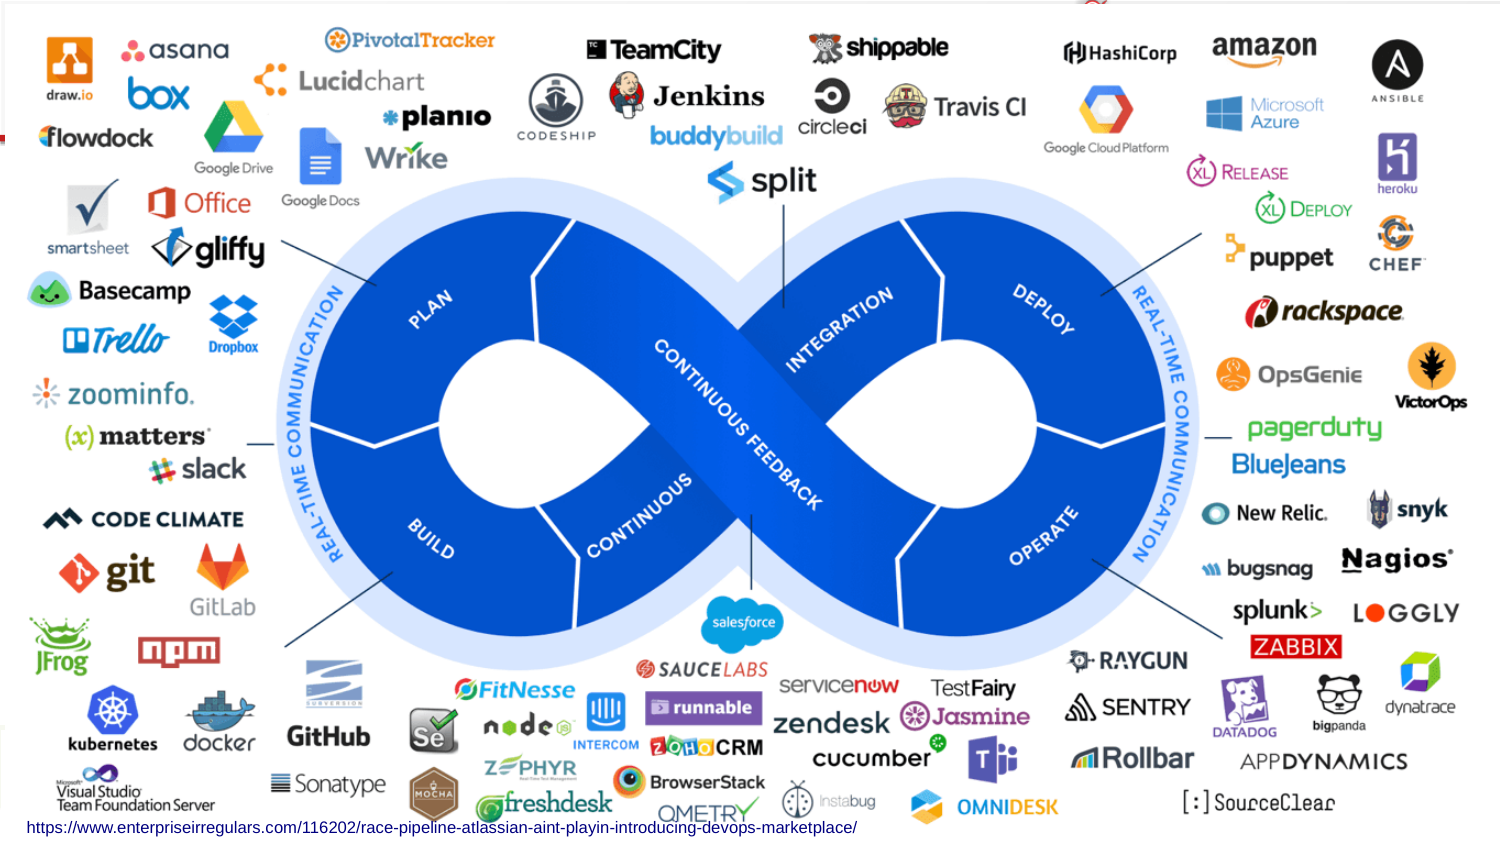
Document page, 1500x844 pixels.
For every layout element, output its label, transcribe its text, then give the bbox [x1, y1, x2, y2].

text_box https://www.enterpriseirregulars.com/116202/race-pipeline-atlassian-aint-playin-introducing-devops-marketplace/ [11, 810, 993, 844]
picture [5, 0, 1500, 844]
